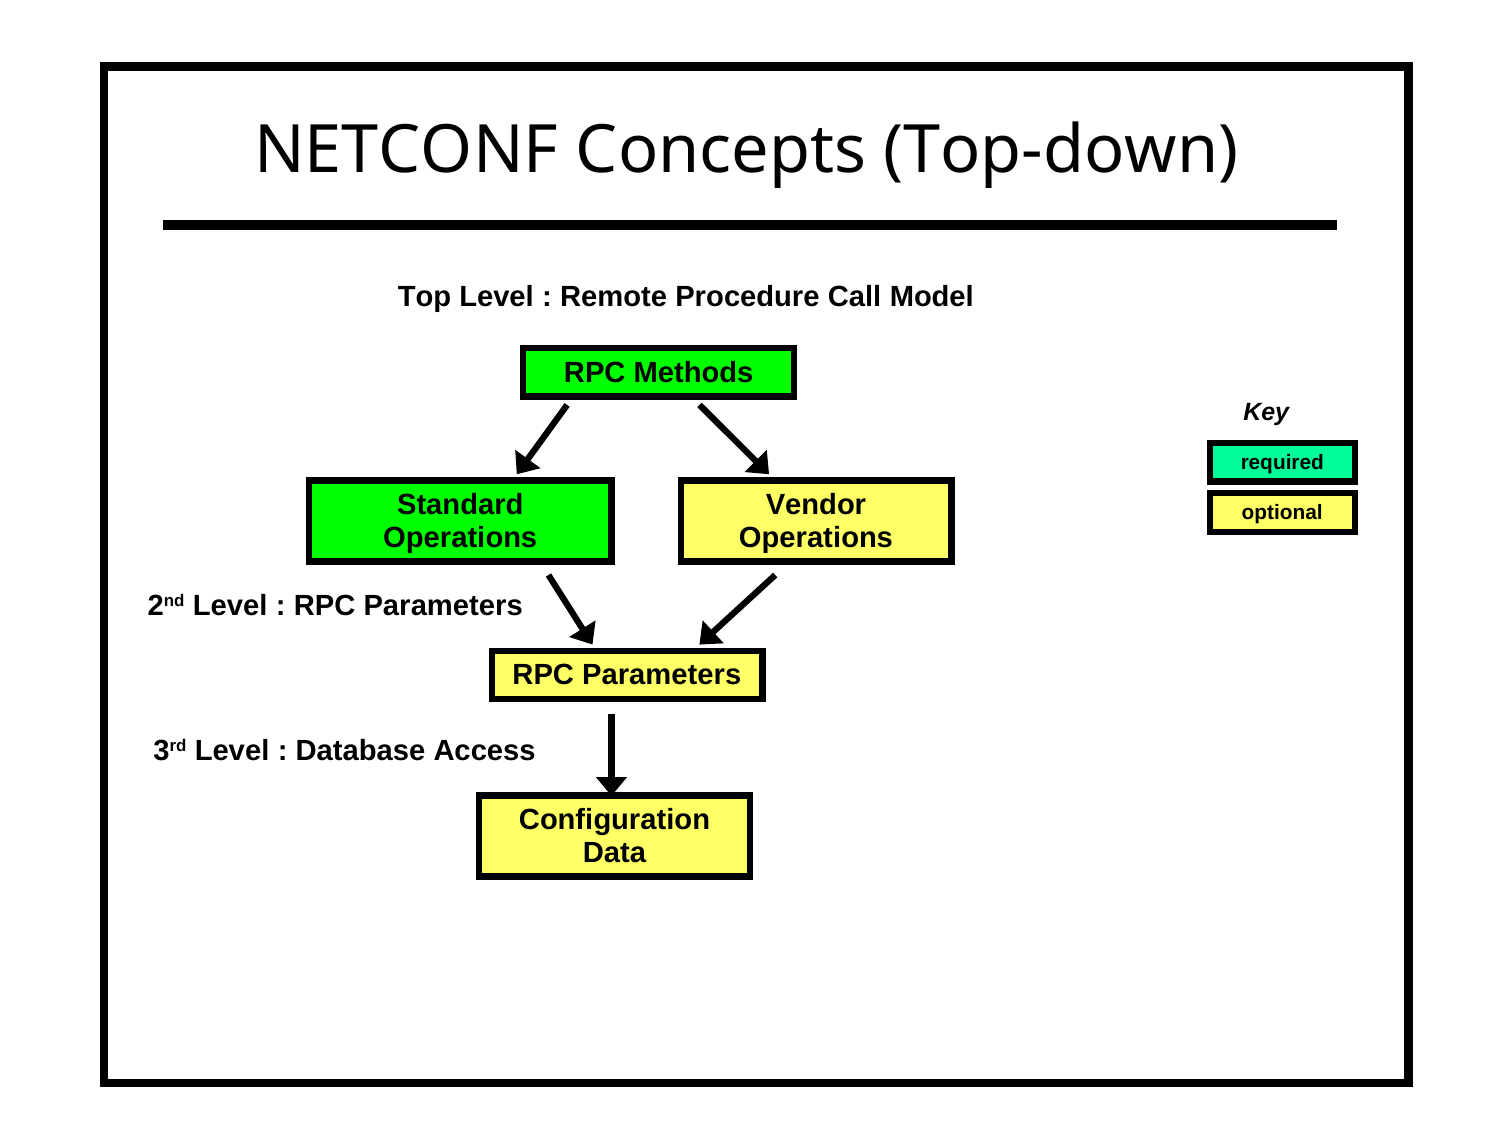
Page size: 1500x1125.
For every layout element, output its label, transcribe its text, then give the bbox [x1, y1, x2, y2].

text_box Vendor Operations [680, 480, 952, 562]
text_box Top Level : Remote Procedure Call Model [383, 272, 990, 321]
text_box 3rd Level : Database Access [138, 726, 552, 775]
text_box RPC Methods [523, 348, 795, 397]
text_box Configuration Data [479, 795, 751, 877]
text_box required [1209, 442, 1355, 482]
text_box 2nd Level : RPC Parameters [132, 581, 539, 630]
text_box Key [1228, 389, 1305, 434]
text_box RPC Parameters [491, 650, 763, 700]
title NETCONF Concepts (Top-down) [162, 87, 1332, 200]
text_box optional [1209, 493, 1355, 532]
text_box Standard Operations [309, 480, 612, 562]
